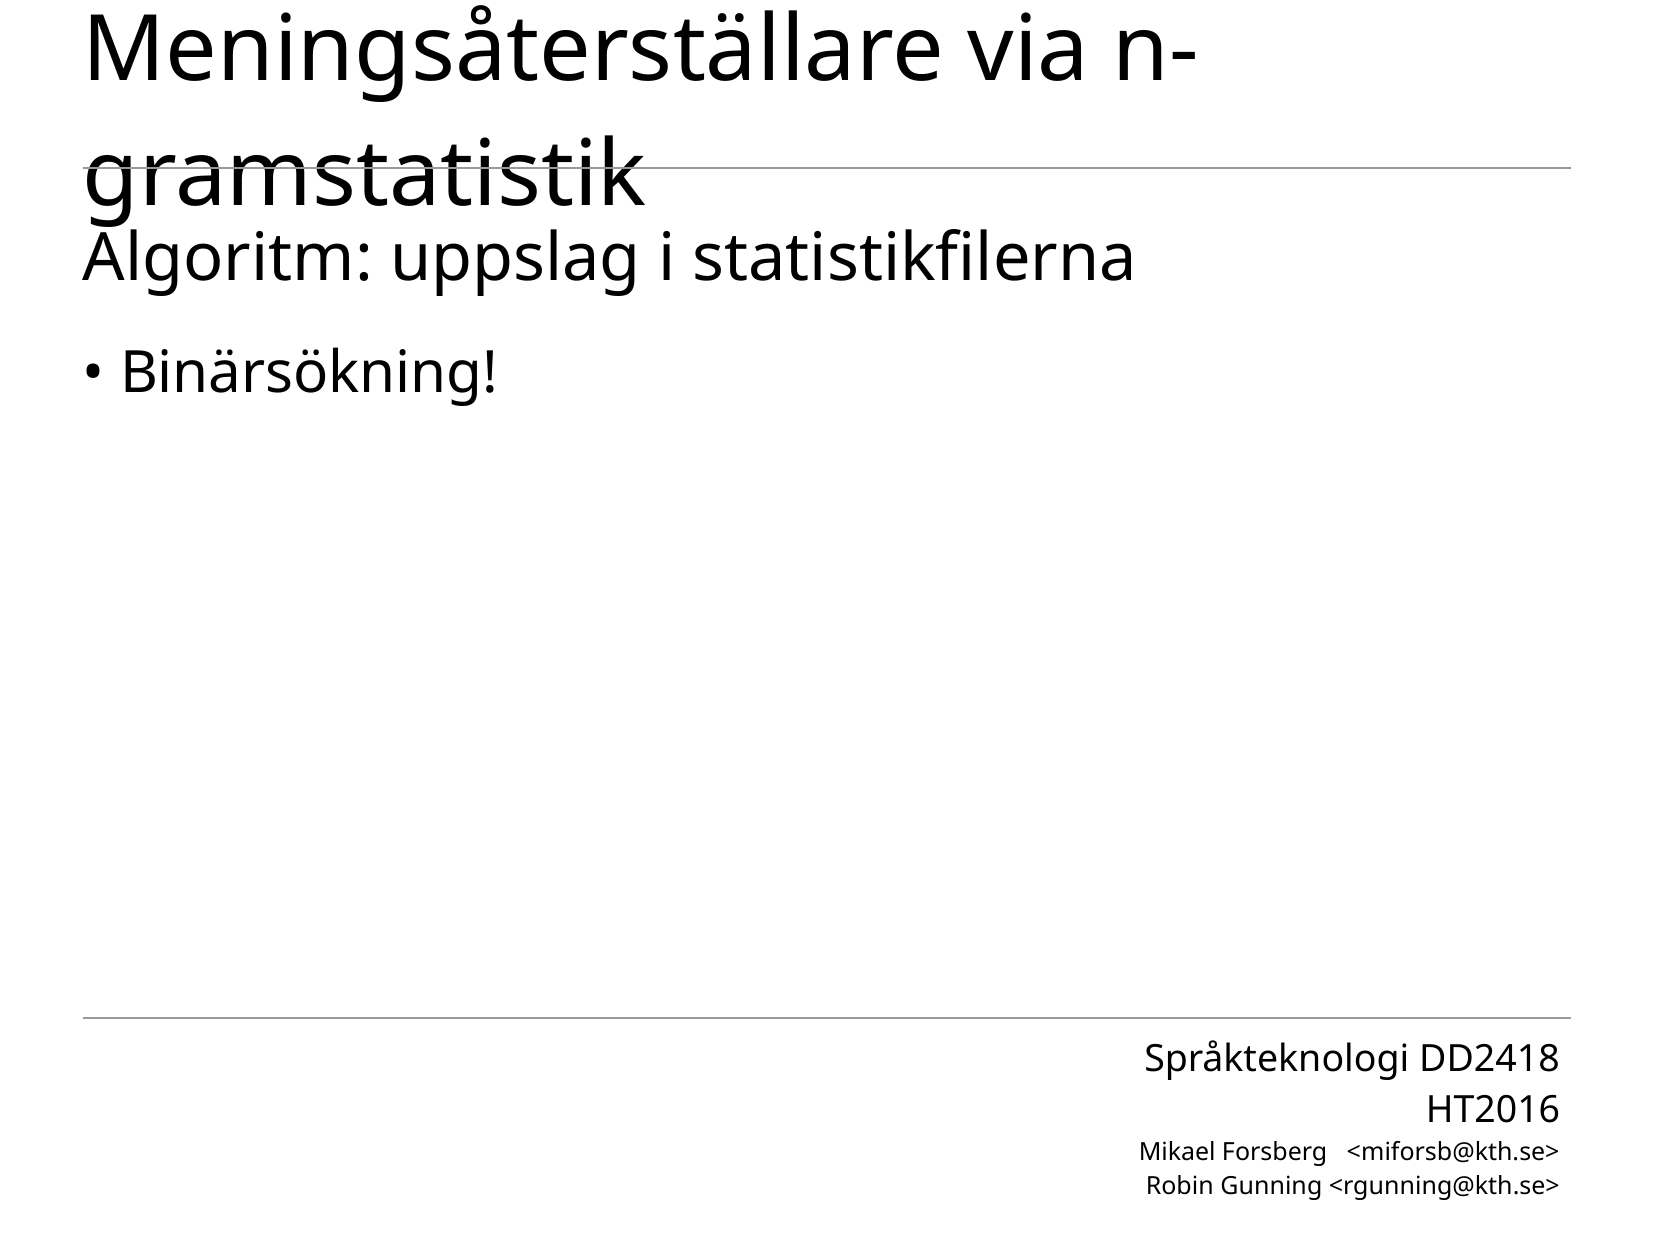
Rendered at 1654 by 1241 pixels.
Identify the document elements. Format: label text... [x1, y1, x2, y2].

text_box Språkteknologi DD2418 HT2016 Mikael Forsberg <miforsb@kth.se> Robin Gunning <rgunning@kth.se> [1020, 1024, 1576, 1156]
title Meningsåterställare via n-gramstatistik [82, 46, 1571, 167]
subtitle • Binärsökning! [82, 330, 1571, 1010]
title Algoritm: uppslag i statistikfilerna [82, 194, 1571, 316]
